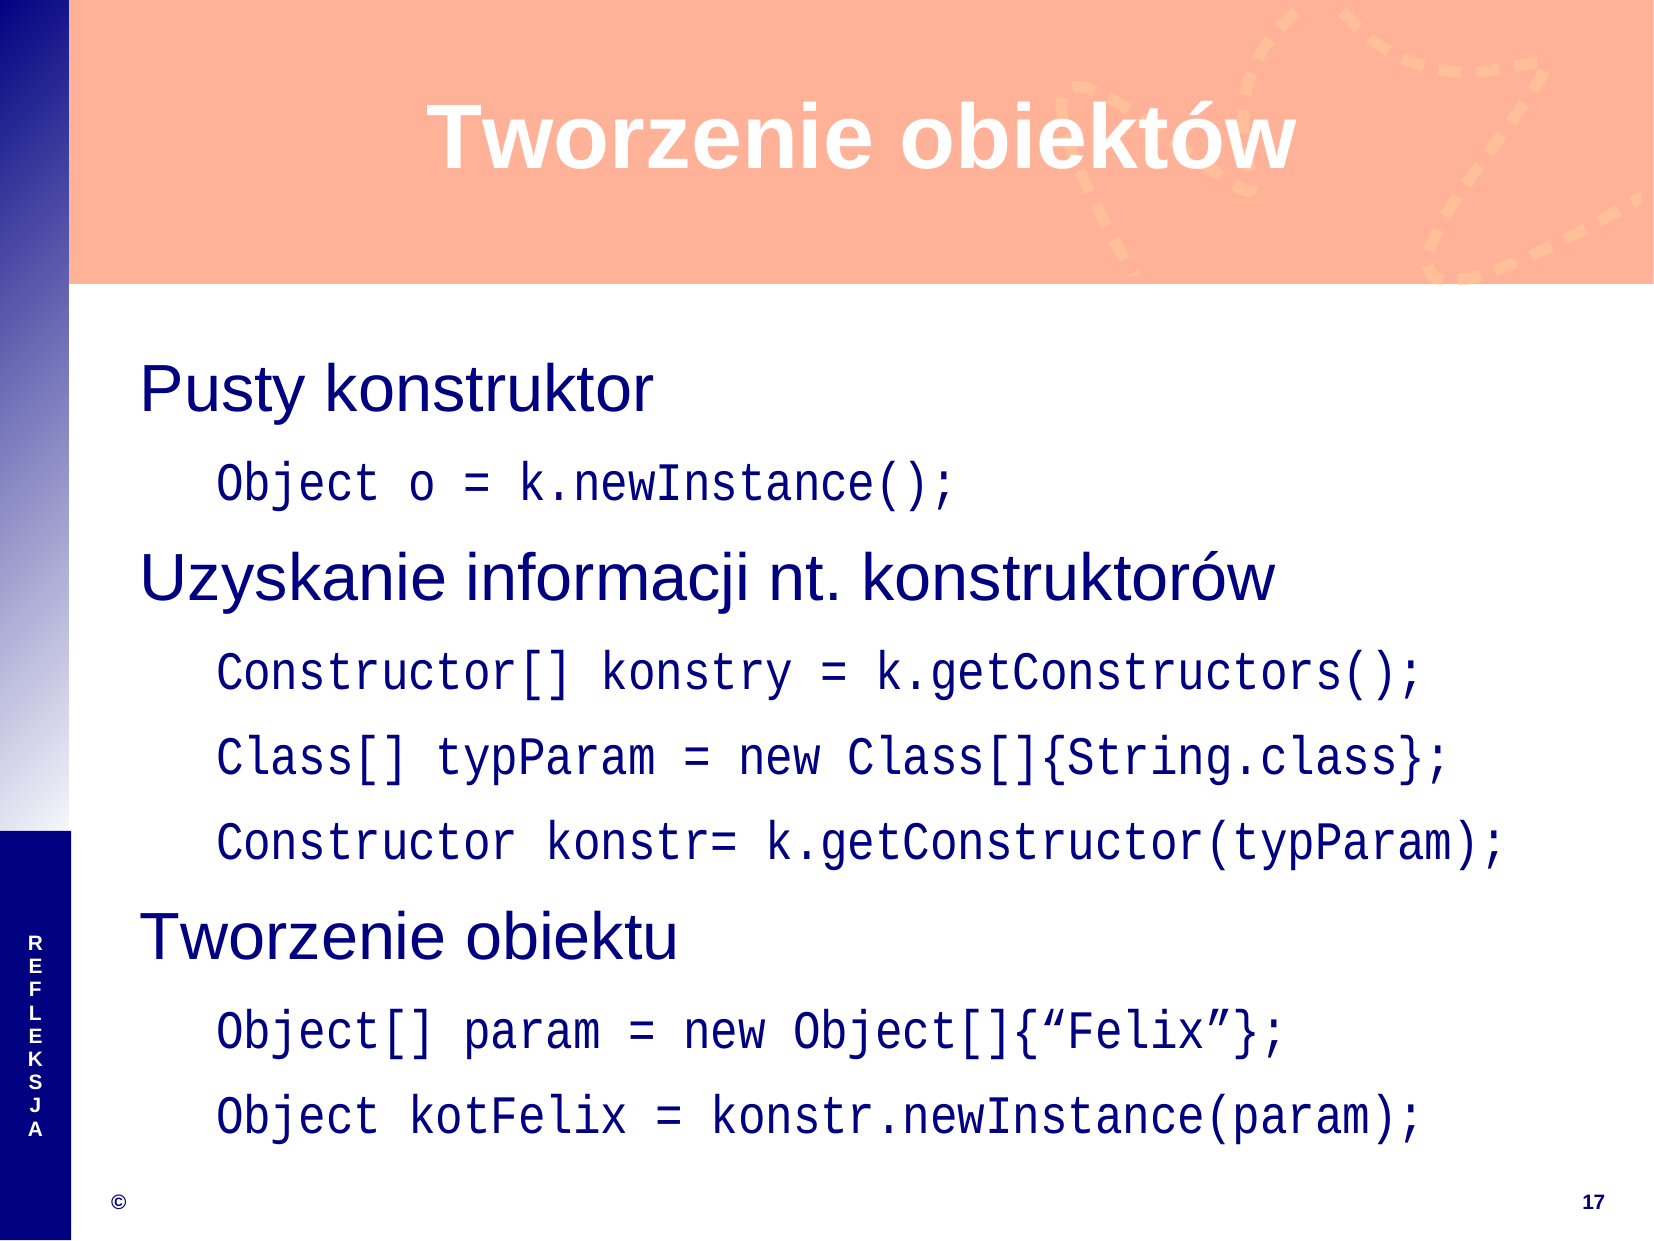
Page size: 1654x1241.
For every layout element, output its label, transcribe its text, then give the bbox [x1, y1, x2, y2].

title Tworzenie obiektów [70, 33, 1654, 241]
list Pusty konstruktor Object o = k.newInstance(); Uzyskanie informacji nt. konstruktorów Constructor[] konstry = k.getConstructors(); Class[] typParam = new Class[]{String.class}; Constructor konstr= k.getConstructor(typParam); Tworzenie obiektu Object[] param = new Object[]{“Felix”}; Object kotFelix = konstr.newInstance(param); [145, 350, 1580, 1151]
text_box R E F L E K S J A [0, 831, 71, 1241]
